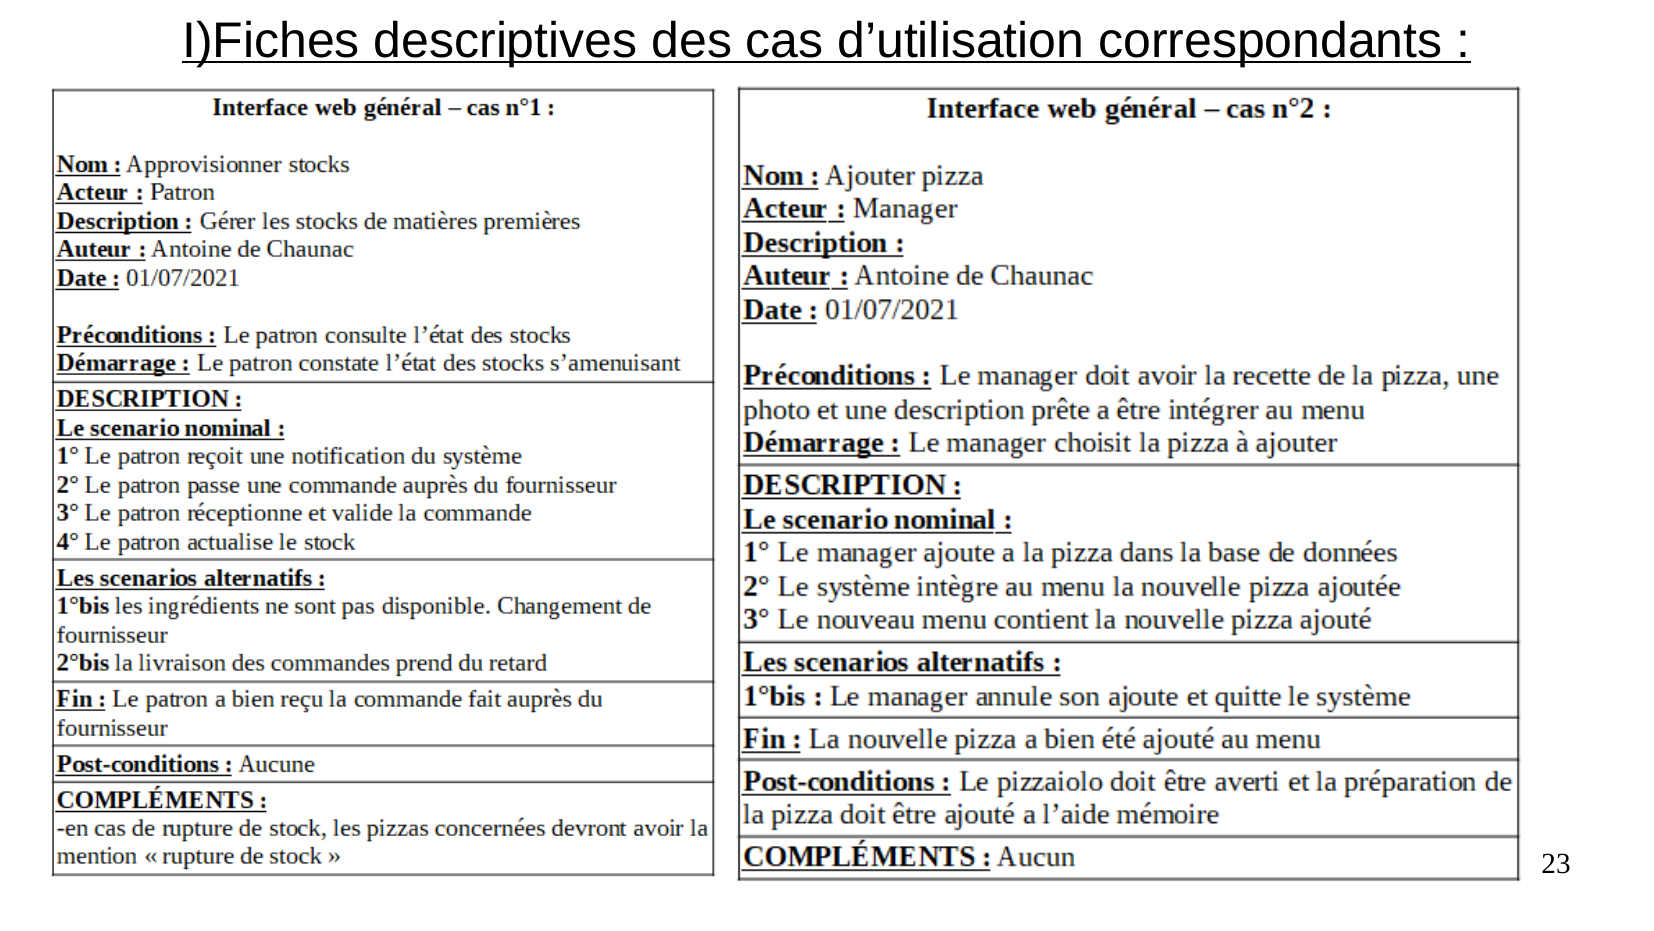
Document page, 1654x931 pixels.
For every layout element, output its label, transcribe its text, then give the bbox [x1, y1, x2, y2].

title I)Fiches descriptives des cas d’utilisation correspondants : [82, 0, 1571, 119]
picture [732, 82, 1529, 886]
picture [47, 82, 721, 886]
